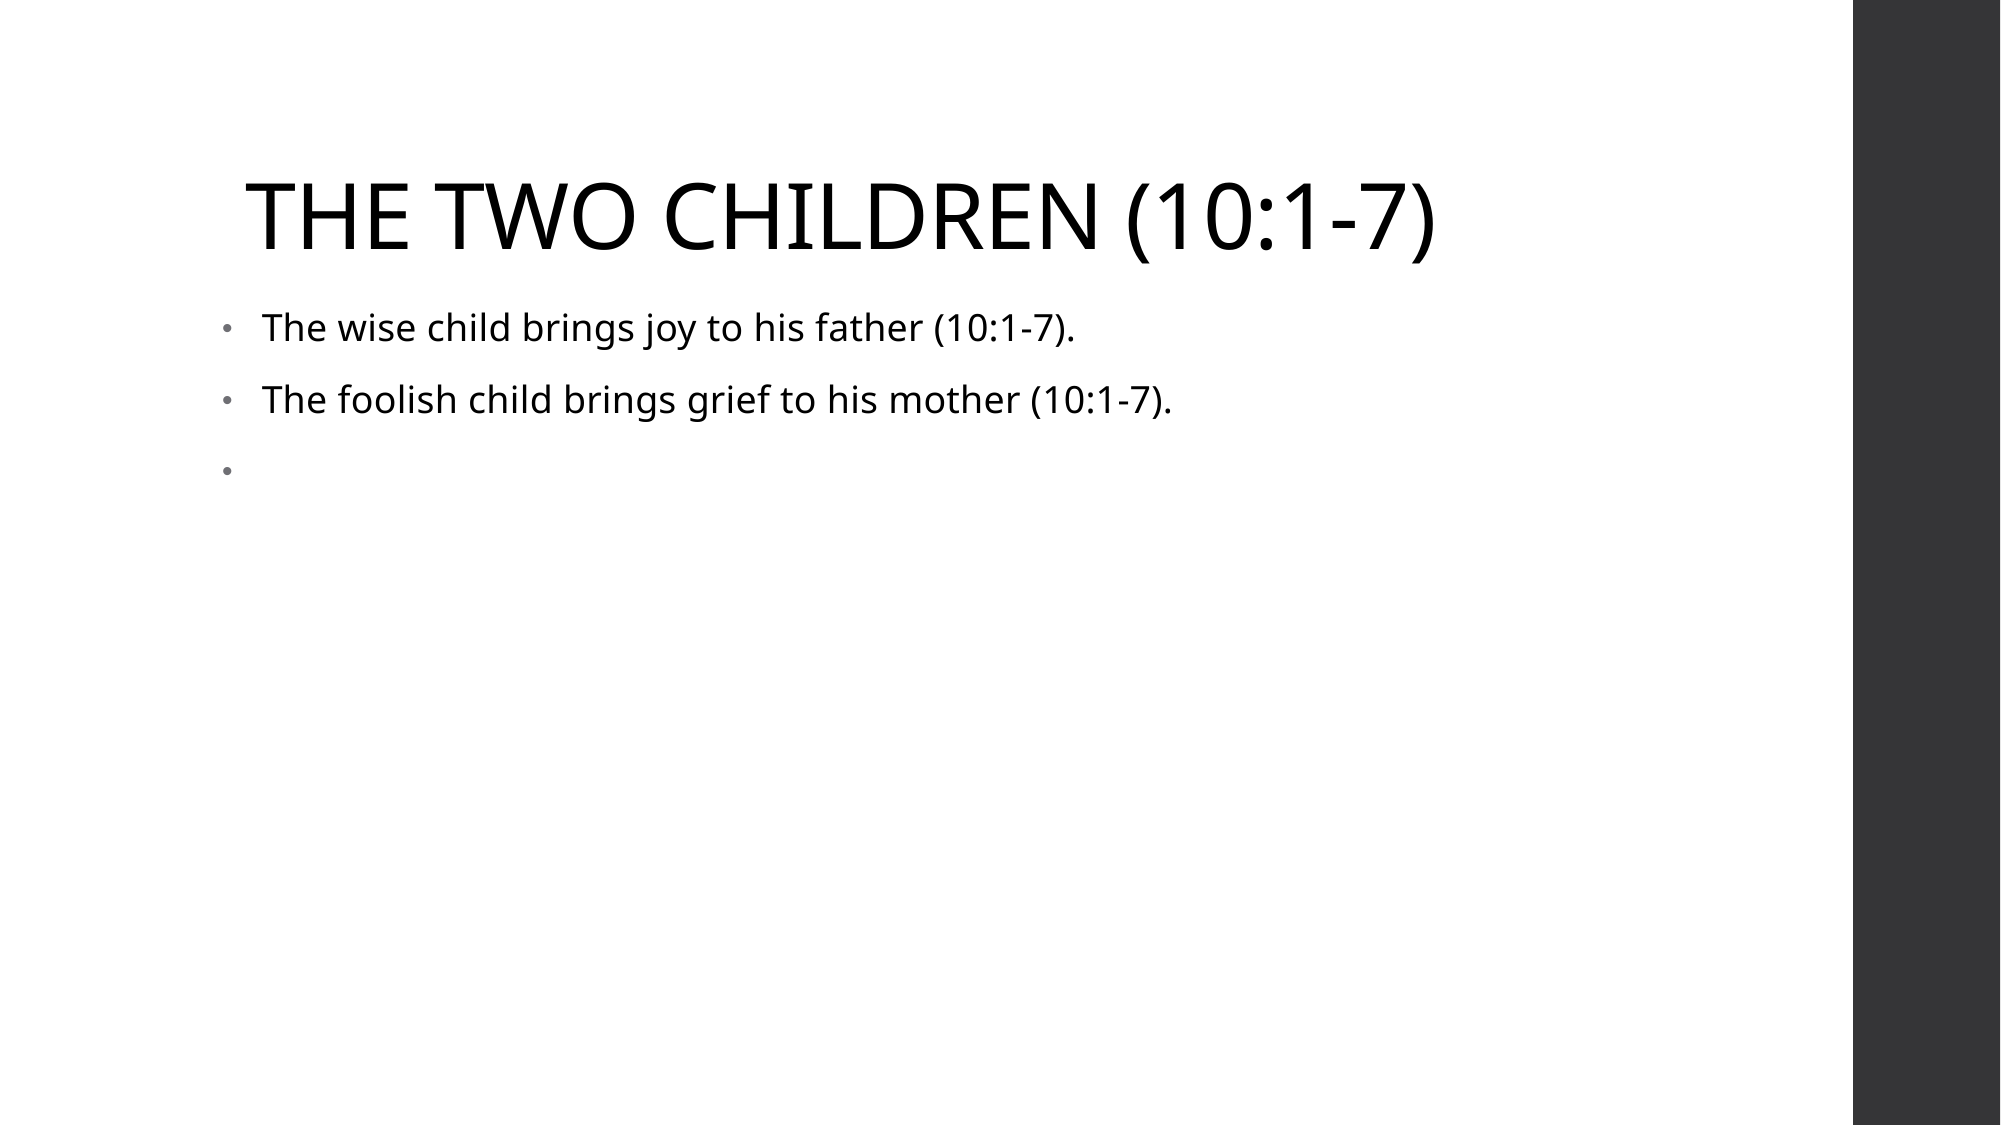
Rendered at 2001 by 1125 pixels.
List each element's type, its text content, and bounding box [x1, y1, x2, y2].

title THE TWO CHILDREN (10:1-7) [206, 60, 1797, 278]
list The wise child brings joy to his father (10:1-7). The foolish child brings grief to his mother (10:1-7). [206, 299, 1617, 1014]
